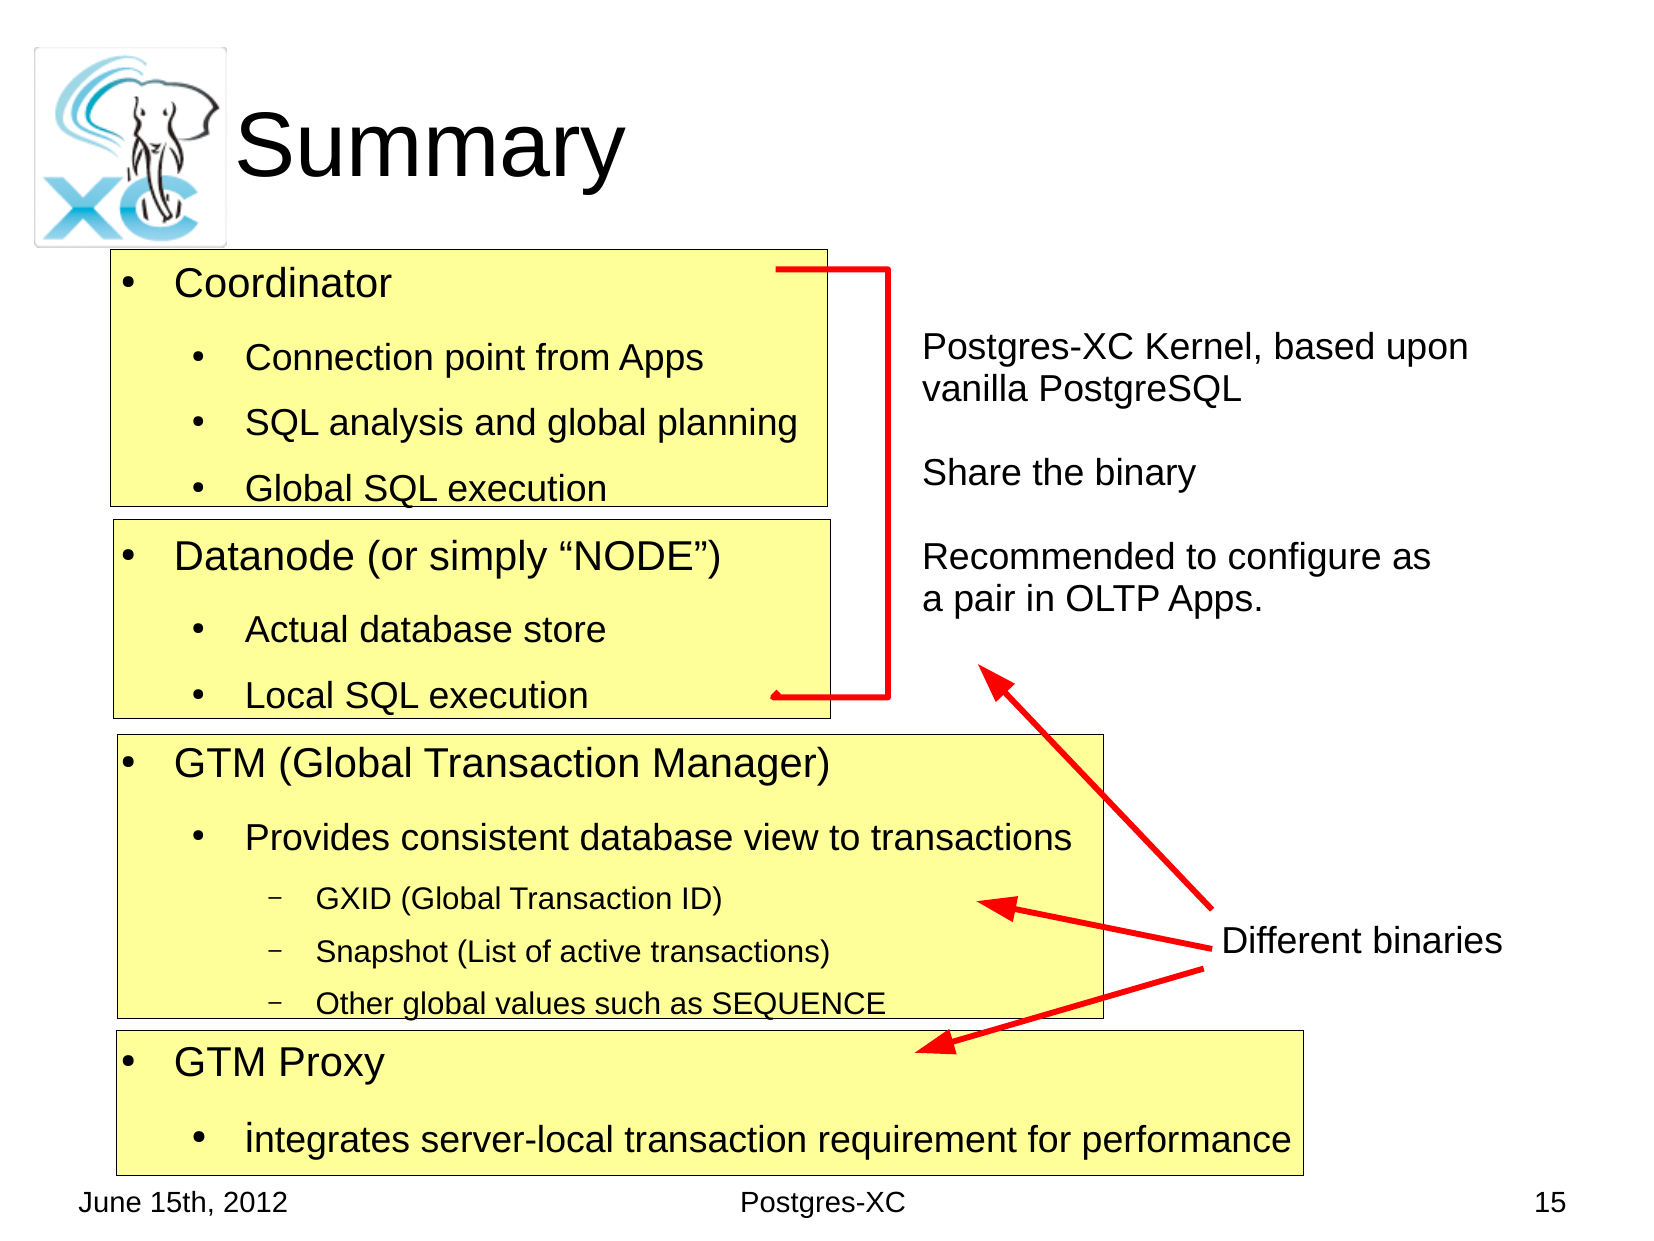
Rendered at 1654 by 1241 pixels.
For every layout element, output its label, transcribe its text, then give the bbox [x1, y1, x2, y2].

picture [34, 47, 227, 248]
list Coordinator Connection point from Apps SQL analysis and global planning Global SQL execution Datanode (or simply “NODE”) Actual database store Local SQL execution GTM (Global Transaction Manager) Provides consistent database view to transactions GXID (Global Transaction ID) Snapshot (List of active transactions) Other global values such as SEQUENCE GTM Proxy integrates server-local transaction requirement for performance [103, 260, 1592, 1162]
title Summary [234, 40, 1599, 248]
text_box [110, 249, 828, 260]
text_box Different binaries [1206, 912, 1519, 970]
text_box [116, 1162, 1304, 1176]
text_box Postgres-XC Kernel, based upon vanilla PostgreSQL Share the binary Recommended to configure as a pair in OLTP Apps. [907, 317, 1486, 623]
